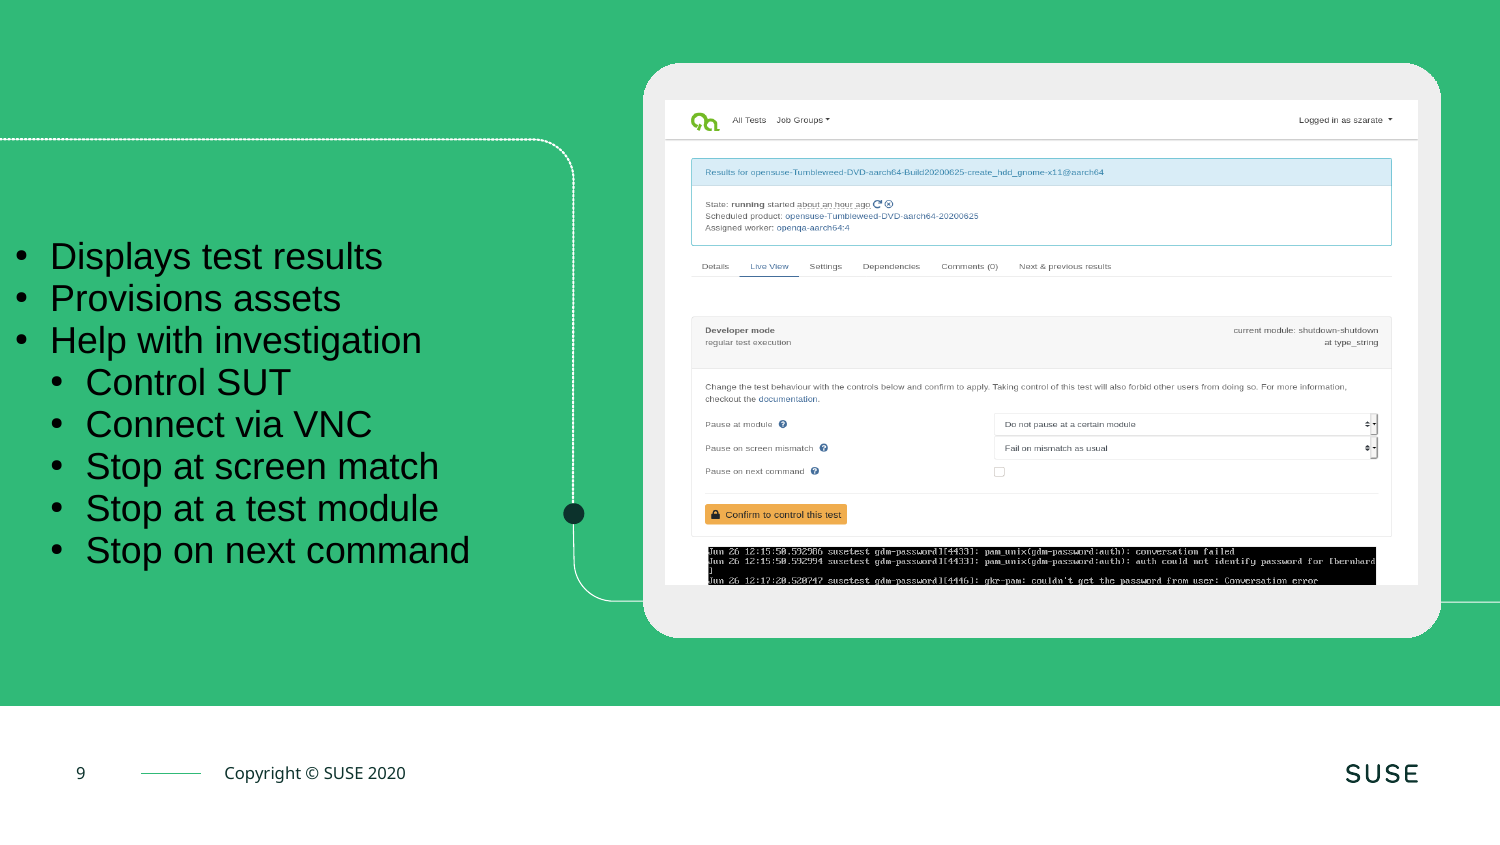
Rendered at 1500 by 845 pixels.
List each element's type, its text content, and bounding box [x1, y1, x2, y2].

text_box [643, 63, 1441, 638]
text_box Displays test results Provisions assets Help with investigation Control SUT Connect via VNC Stop at screen match Stop at a test module Stop on next command [0, 228, 486, 579]
picture [665, 100, 1418, 586]
picture [1346, 764, 1418, 783]
